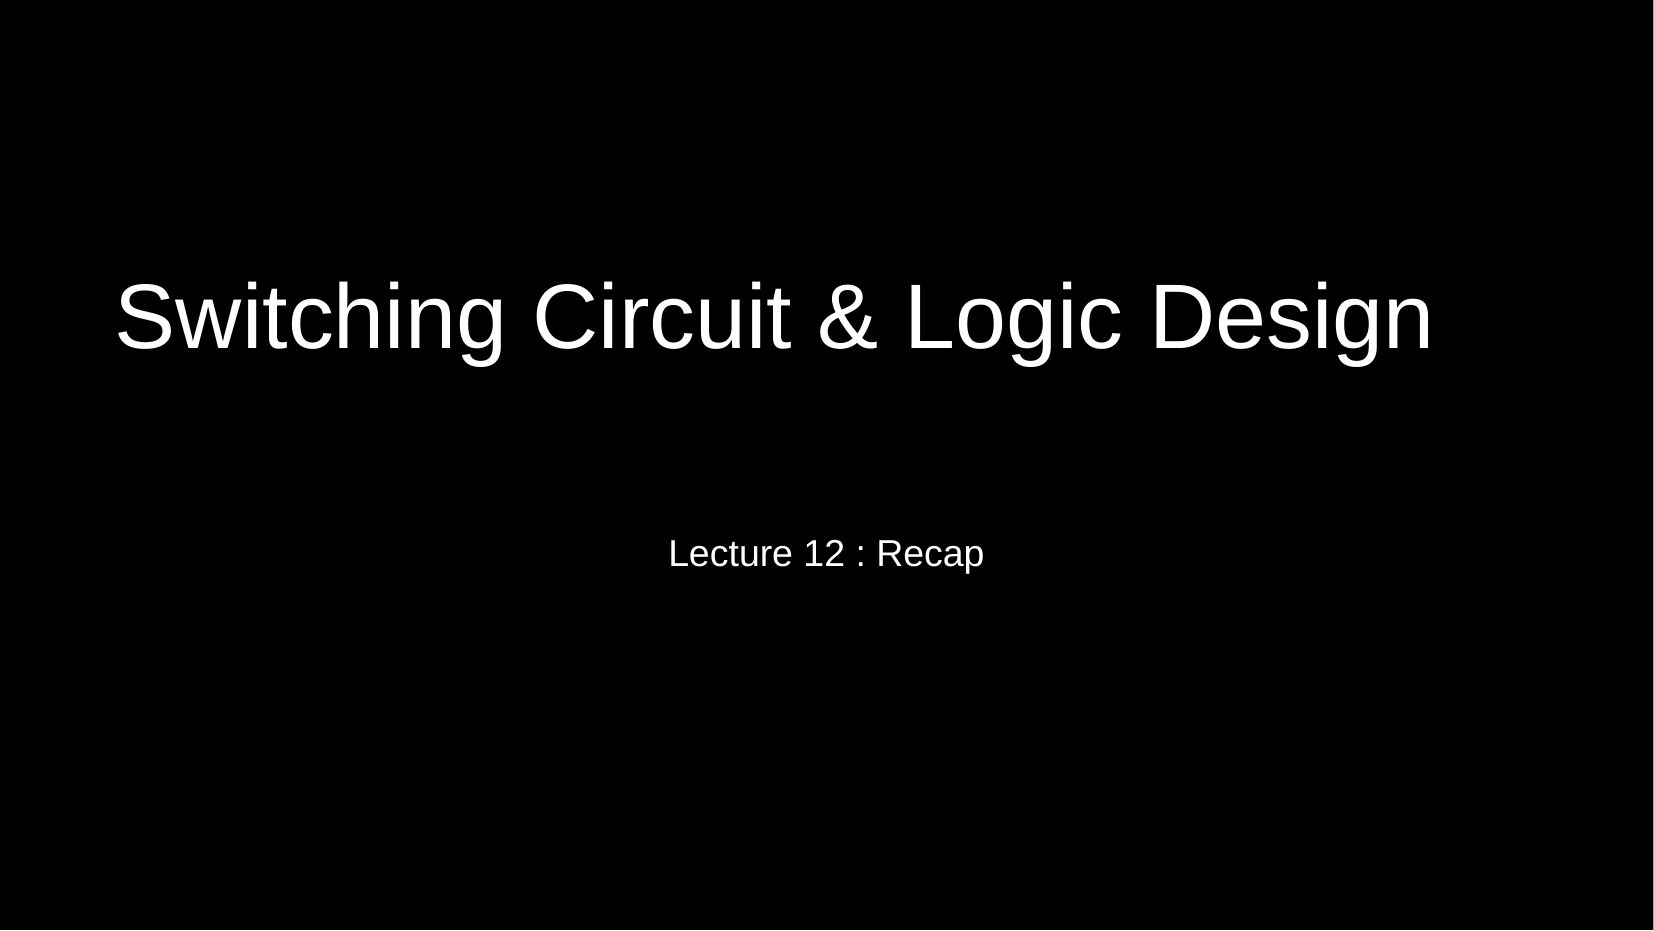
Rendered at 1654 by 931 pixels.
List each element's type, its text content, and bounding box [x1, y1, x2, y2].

title Switching Circuit & Logic Design [37, 262, 1514, 371]
text_box Lecture 12 : Recap [653, 525, 1001, 582]
